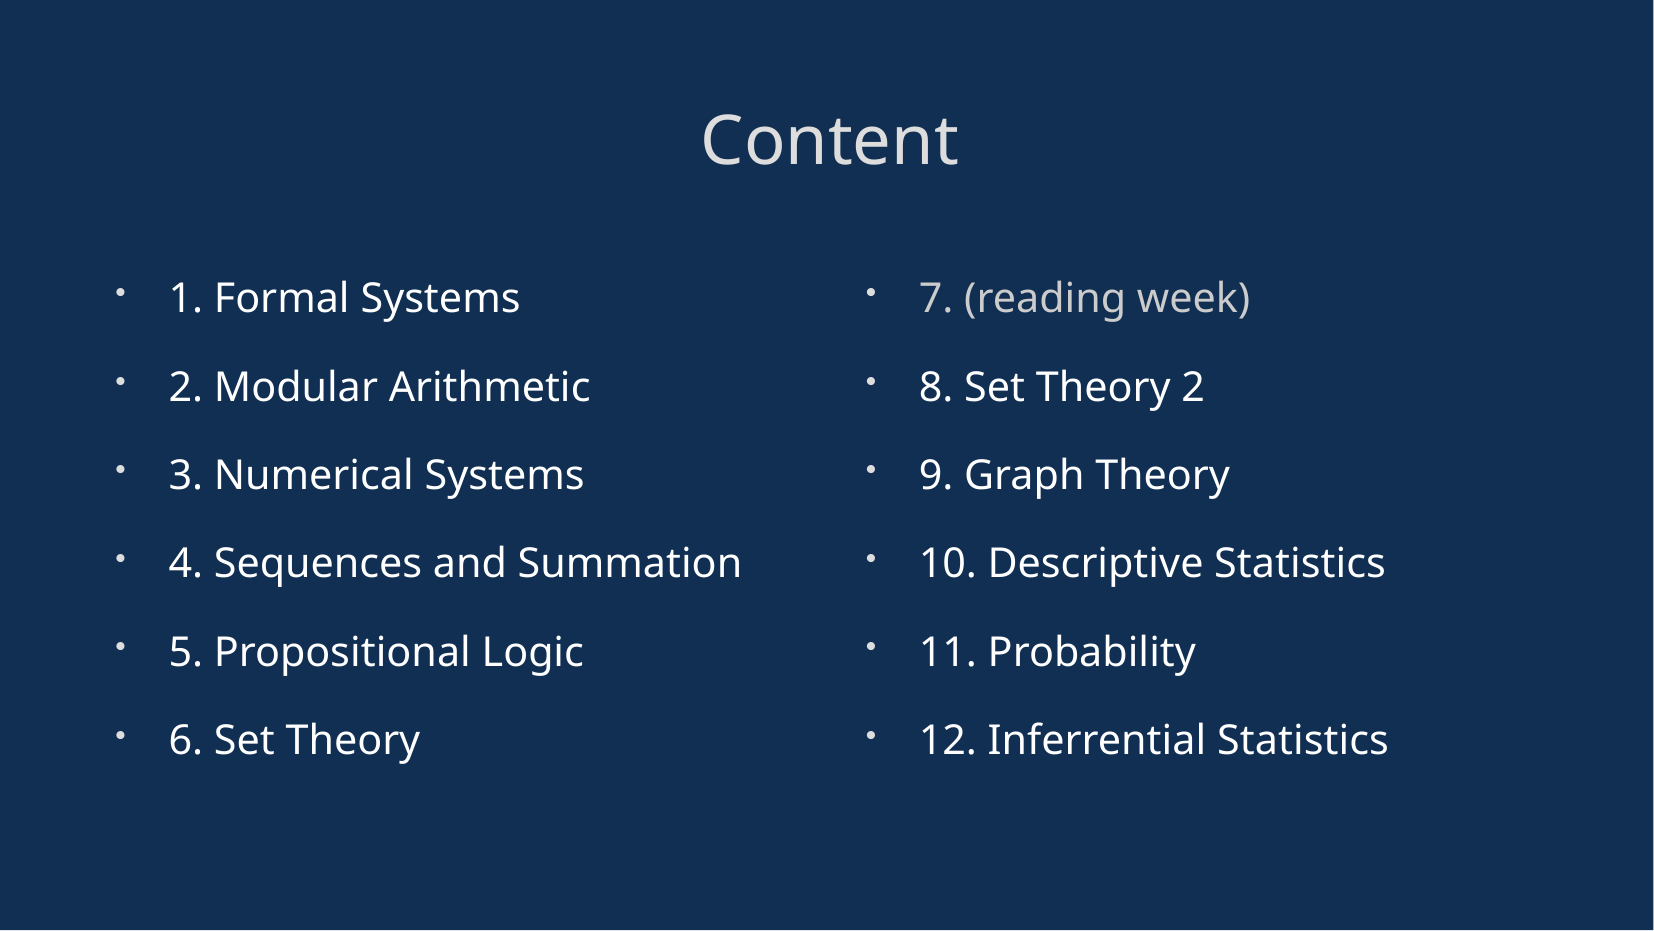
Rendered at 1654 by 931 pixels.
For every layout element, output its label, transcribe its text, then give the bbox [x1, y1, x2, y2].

list 1. Formal Systems 2. Modular Arithmetic 3. Numerical Systems 4. Sequences and Summation 5. Propositional Logic 6. Set Theory [97, 268, 813, 806]
list 7. (reading week) 8. Set Theory 2 9. Graph Theory 10. Descriptive Statistics 11. Probability 12. Inferrential Statistics [848, 268, 1563, 806]
title Content [97, 56, 1563, 220]
